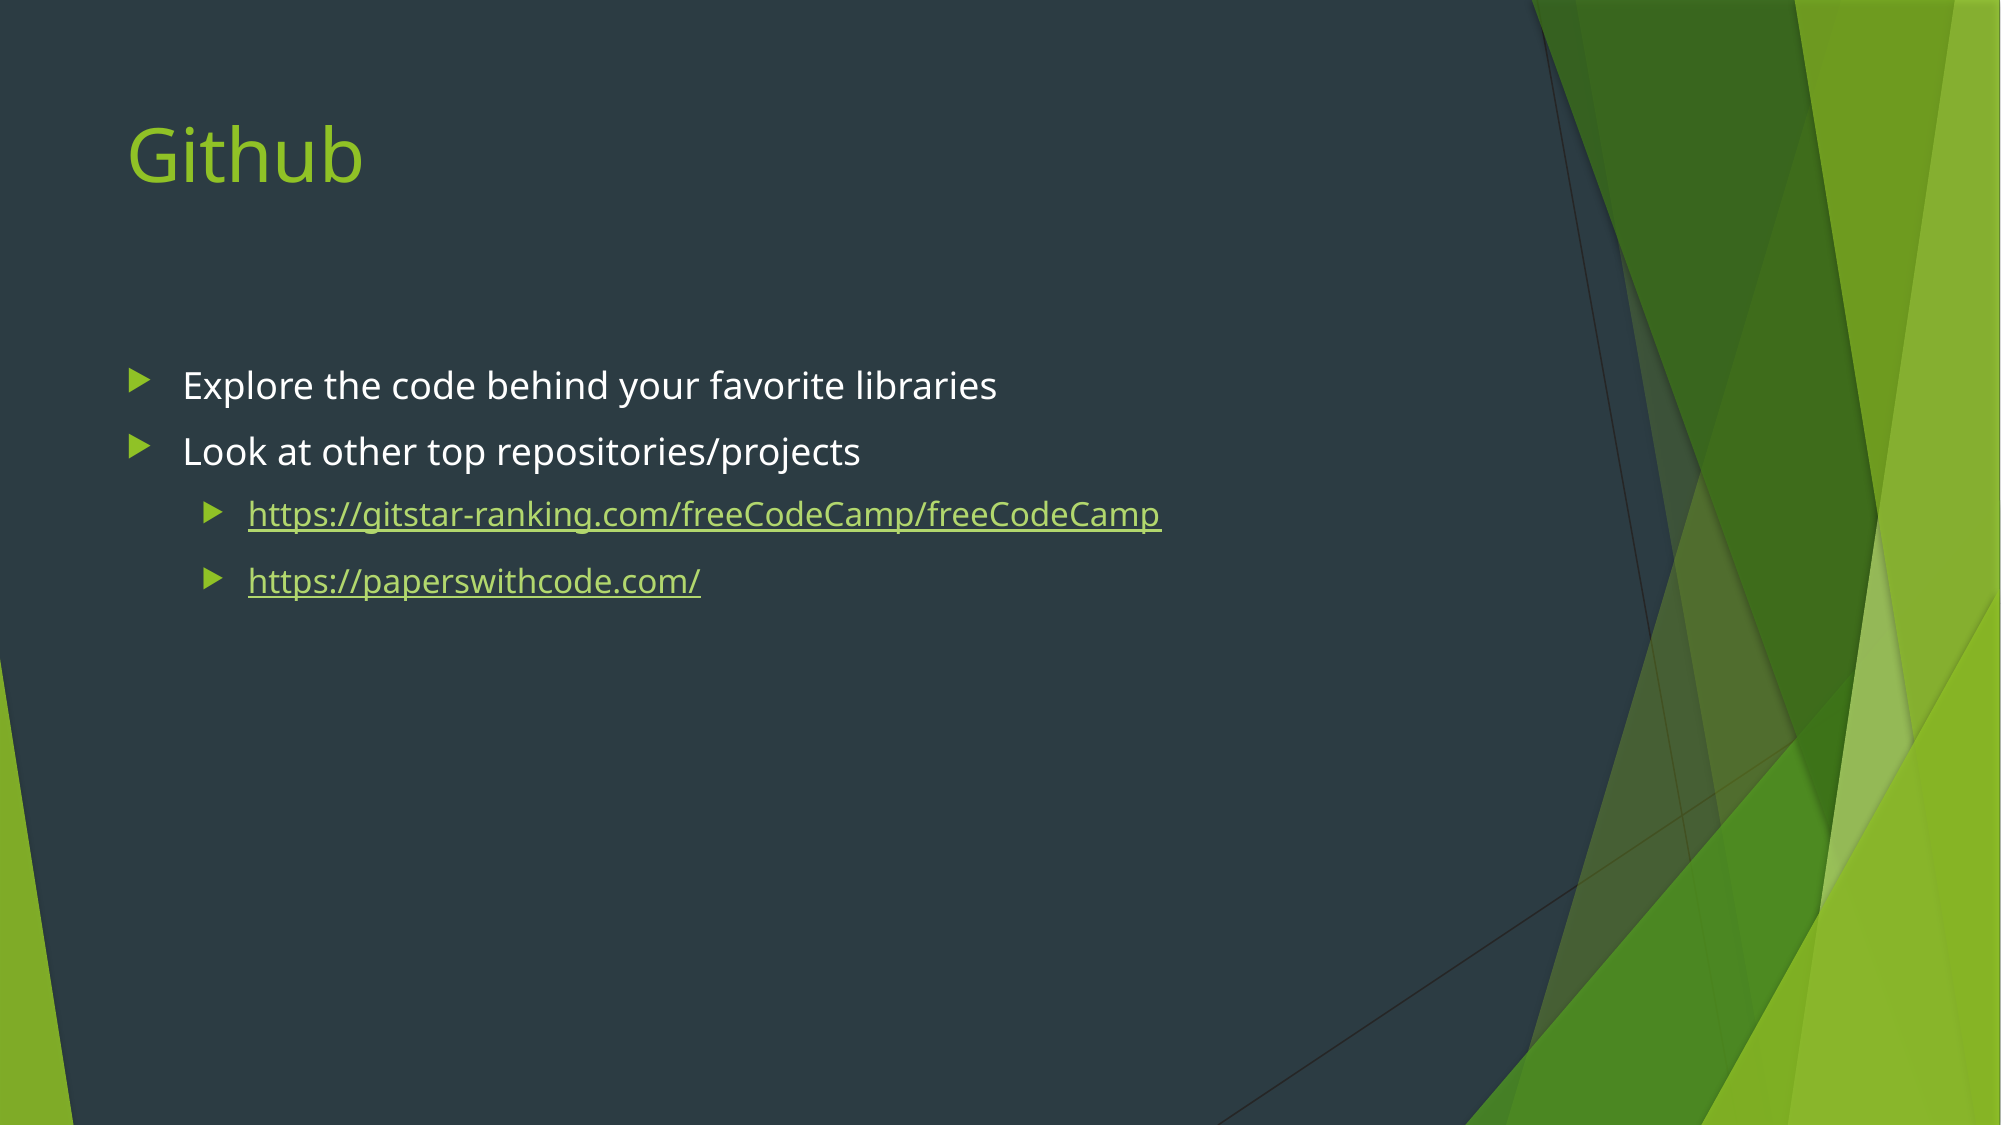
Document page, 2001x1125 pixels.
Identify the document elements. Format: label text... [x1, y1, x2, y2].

list Explore the code behind your favorite libraries Look at other top repositories/projects https://gitstar-ranking.com/freeCodeCamp/freeCodeCamp https://paperswithcode.com/ [111, 354, 1522, 992]
title Github [111, 99, 1522, 317]
